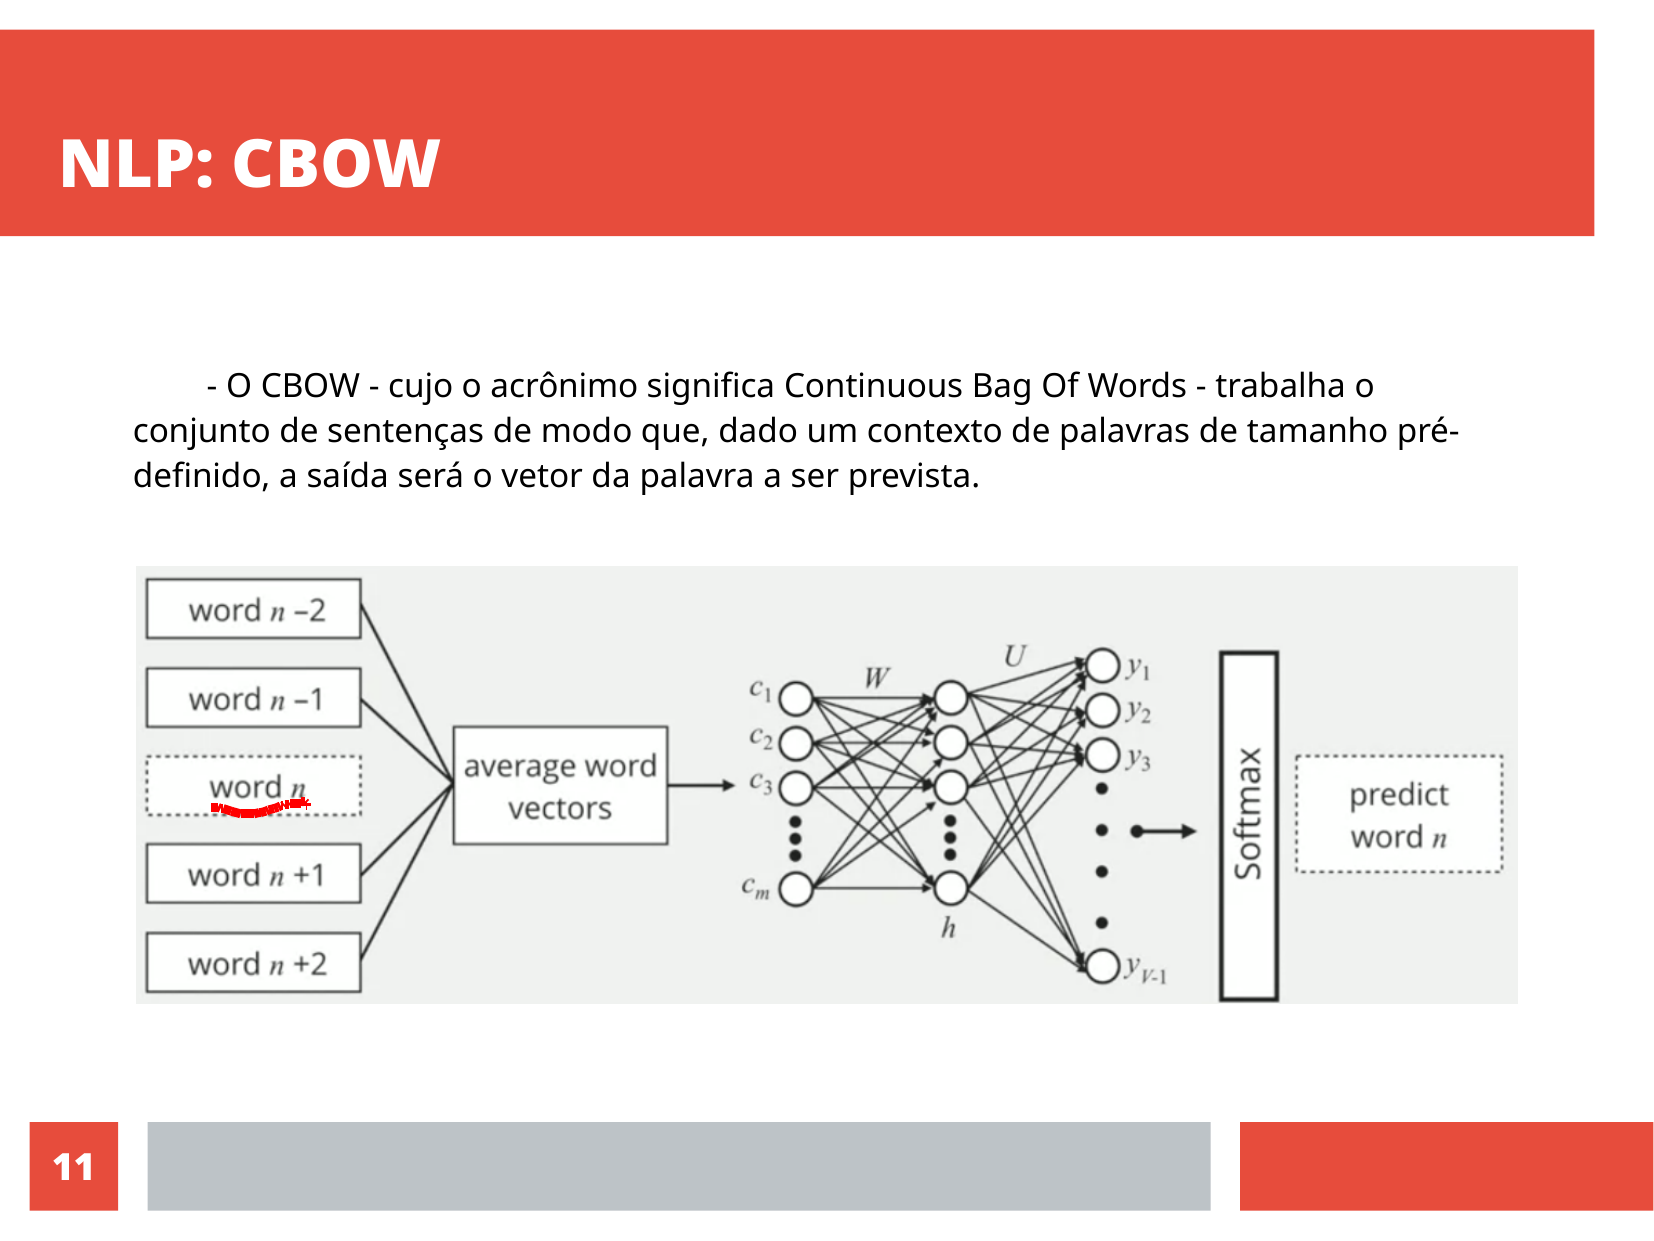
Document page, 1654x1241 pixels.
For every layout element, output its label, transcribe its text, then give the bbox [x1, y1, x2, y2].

picture [136, 566, 1518, 1004]
title NLP: CBOW [59, 59, 1595, 207]
text_box - O CBOW - cujo o acrônimo significa Continuous Bag Of Words - trabalha o conjunto de sentenças de modo que, dado um contexto de palavras de tamanho pré-definido, a saída será o vetor da palavra a ser prevista. [118, 354, 1536, 761]
